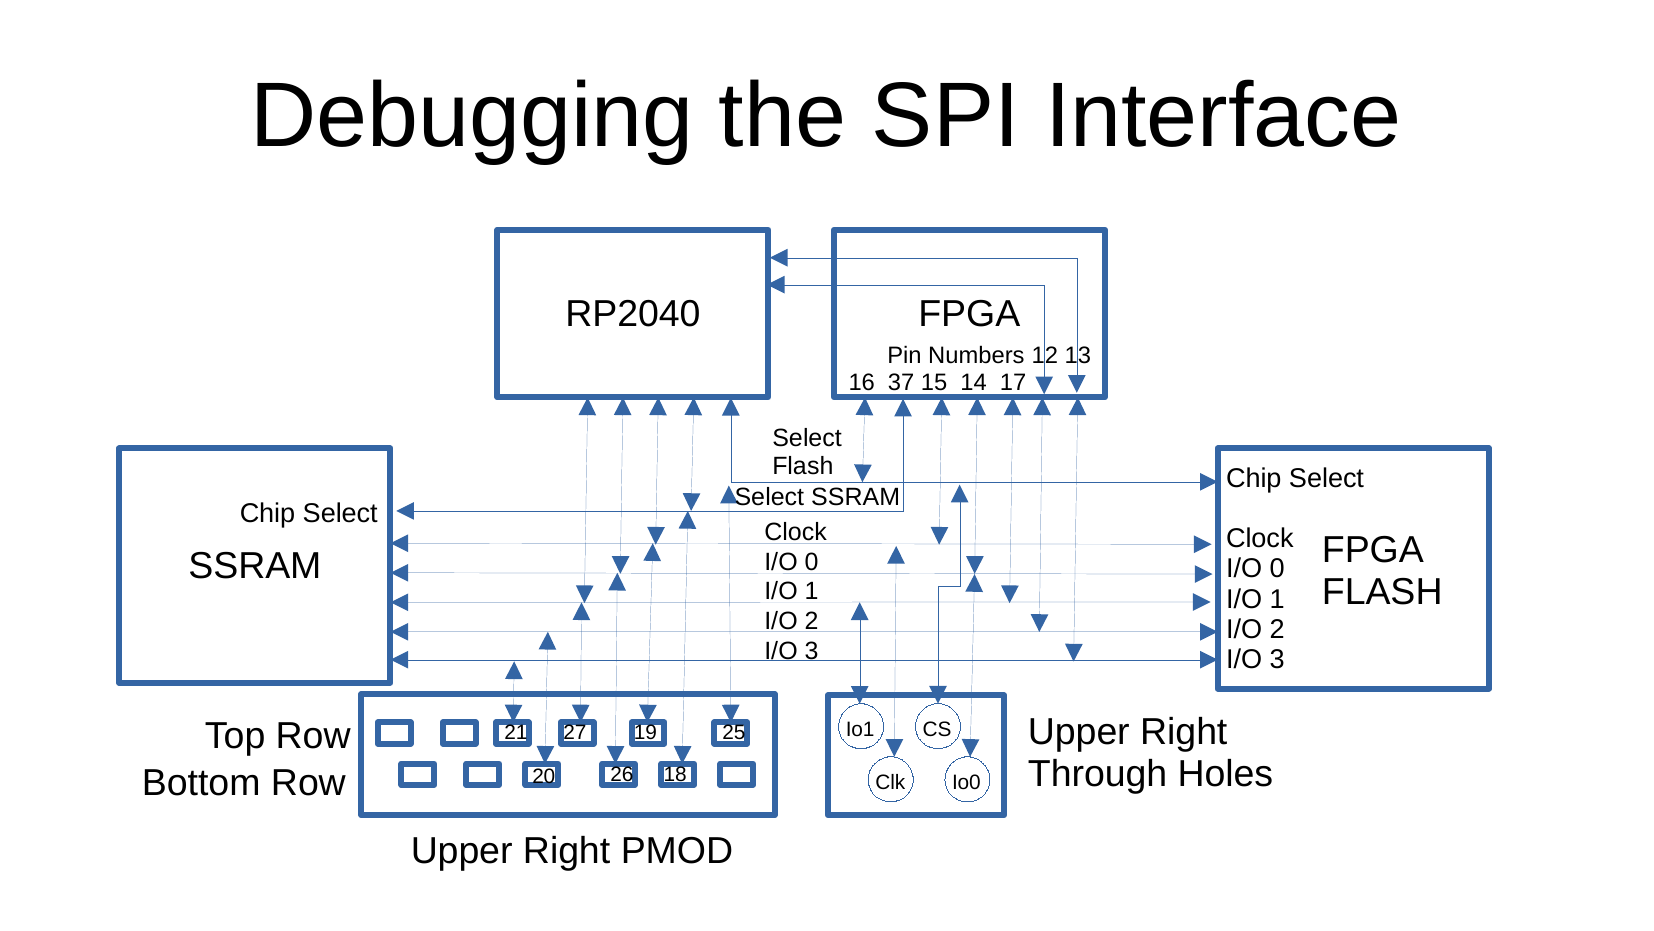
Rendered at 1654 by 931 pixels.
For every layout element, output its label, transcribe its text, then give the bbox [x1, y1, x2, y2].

text_box Select SSRAM [719, 475, 941, 518]
text_box FPGA [833, 286, 1044, 334]
text_box I/O 2 [749, 599, 834, 628]
text_box [361, 694, 775, 816]
text_box Chip Select Clock I/O 0 I/O 1 I/O 2 I/O 3 [1211, 455, 1379, 682]
text_box Bottom Row [127, 764, 361, 812]
text_box Select Flash [743, 416, 864, 475]
text_box [616, 694, 648, 746]
text_box 27 [548, 713, 602, 752]
title Debugging the SPI Interface [82, 37, 1571, 193]
text_box RP2040 [497, 229, 769, 398]
text_box Top Row [127, 707, 366, 764]
text_box Upper Right PMOD [396, 821, 749, 879]
text_box [514, 694, 546, 746]
text_box Chip Select [225, 490, 393, 536]
text_box [621, 694, 683, 754]
text_box CS [907, 710, 967, 749]
text_box 20 [517, 757, 571, 796]
text_box I/O 0 [749, 540, 834, 584]
text_box [1217, 448, 1489, 689]
text_box I/O 3 [749, 628, 834, 672]
text_box Io1 [831, 710, 890, 749]
text_box Clk [860, 763, 921, 802]
text_box 18 [648, 754, 702, 793]
text_box I/O 1 [749, 584, 834, 599]
text_box FPGA [833, 229, 1106, 334]
text_box Clock [749, 518, 842, 554]
text_box FPGA FLASH [1379, 521, 1458, 621]
text_box Io0 [937, 763, 996, 802]
text_box Upper Right Through Holes [1013, 703, 1289, 805]
text_box 19 [619, 713, 672, 752]
text_box FPGA [833, 259, 1077, 334]
text_box 25 [707, 713, 761, 752]
text_box 21 [489, 713, 543, 752]
text_box 26 [595, 754, 648, 793]
text_box SSRAM [119, 448, 391, 683]
text_box [546, 694, 580, 746]
text_box Pin Numbers 12 13 16 37 15 14 17 [833, 334, 1117, 413]
text_box [827, 695, 1005, 816]
